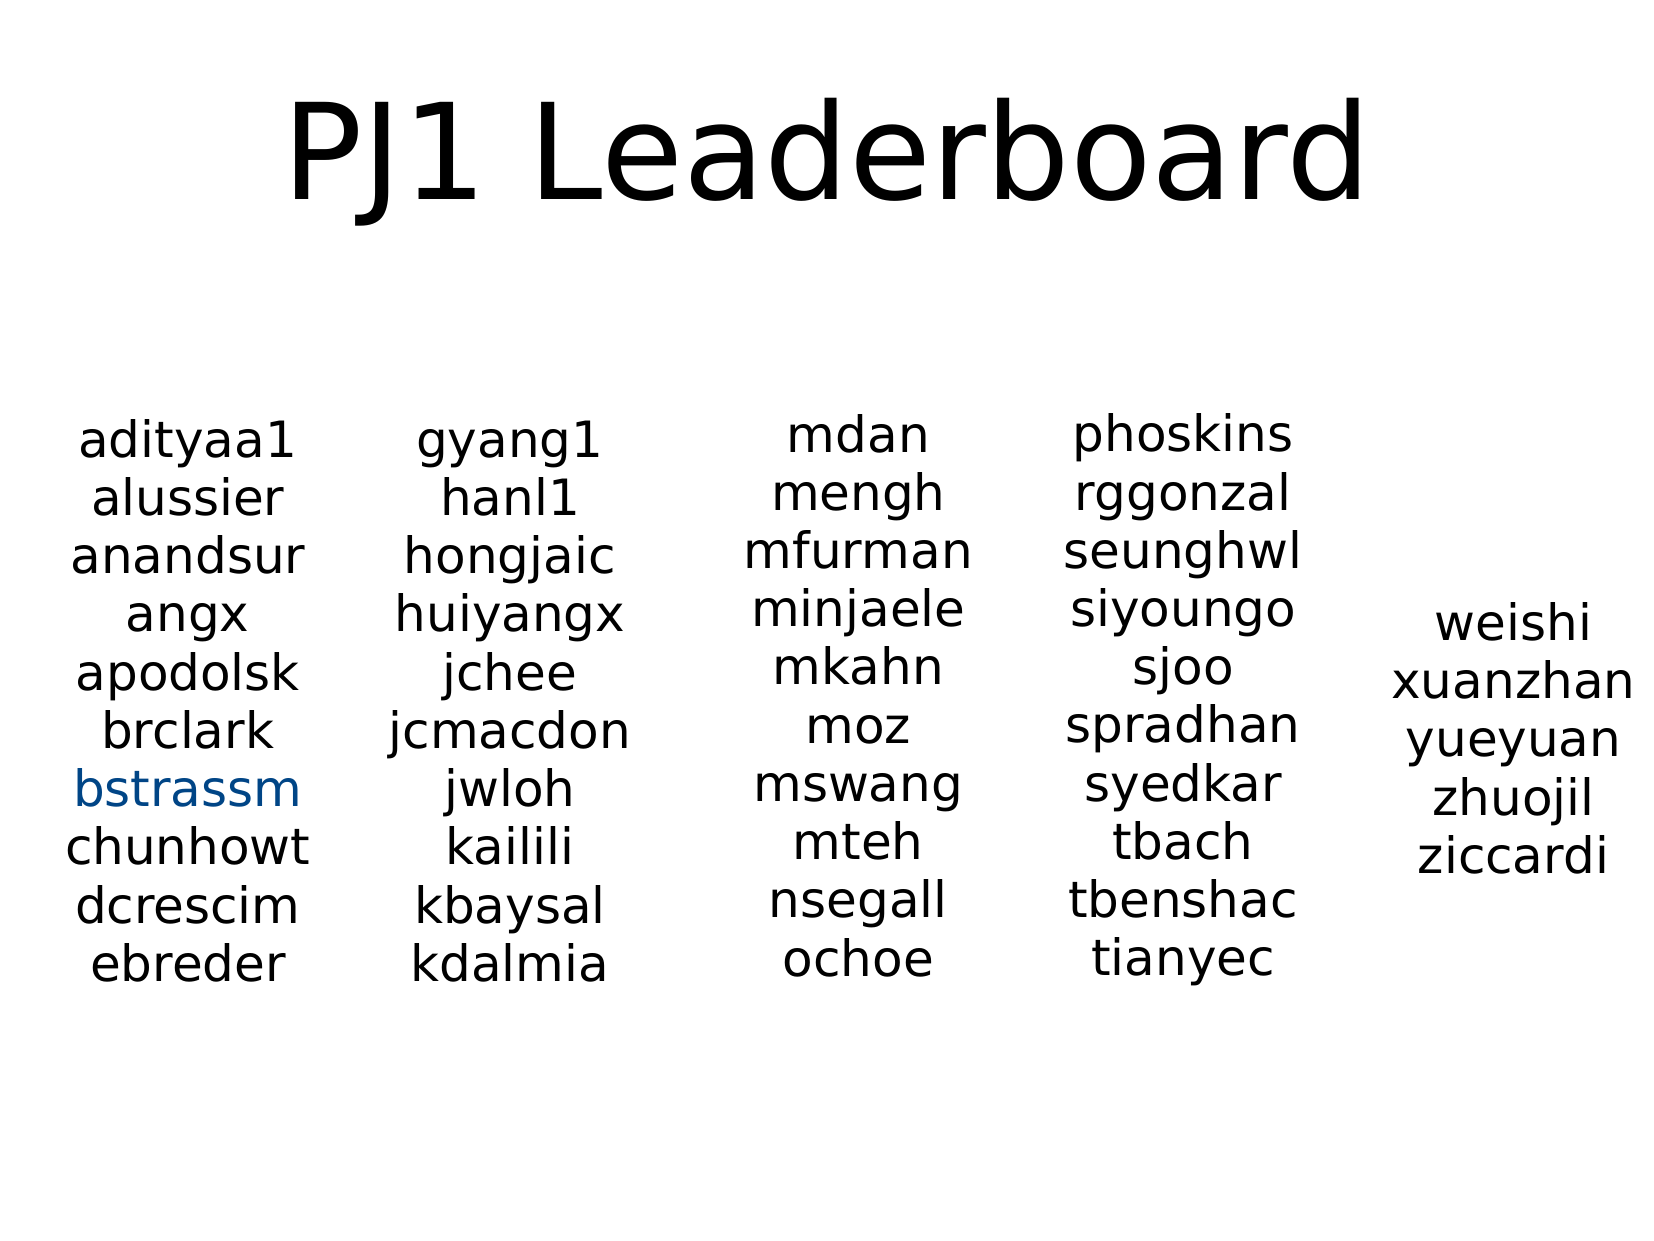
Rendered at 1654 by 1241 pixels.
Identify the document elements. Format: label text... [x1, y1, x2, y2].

text_box gyang1 hanl1 hongjaic huiyangx jchee jcmacdon jwloh kailili kbaysal kdalmia [288, 300, 732, 1104]
text_box mdan mengh mfurman minjaele mkahn moz mswang mteh nsegall ochoe [637, 353, 1080, 1157]
text_box phoskins rggonzal seunghwl siyoungo sjoo spradhan syedkar tbach tbenshac tianyec [962, 323, 1405, 1128]
text_box weishi xuanzhan yueyuan zhuojil ziccardi [1292, 337, 1654, 1142]
subtitle adityaa1 alussier anandsur angx apodolsk brclark bstrassm chunhowt dcrescim ebreder [0, 300, 288, 1104]
title PJ1 Leaderboard [82, 49, 1571, 257]
